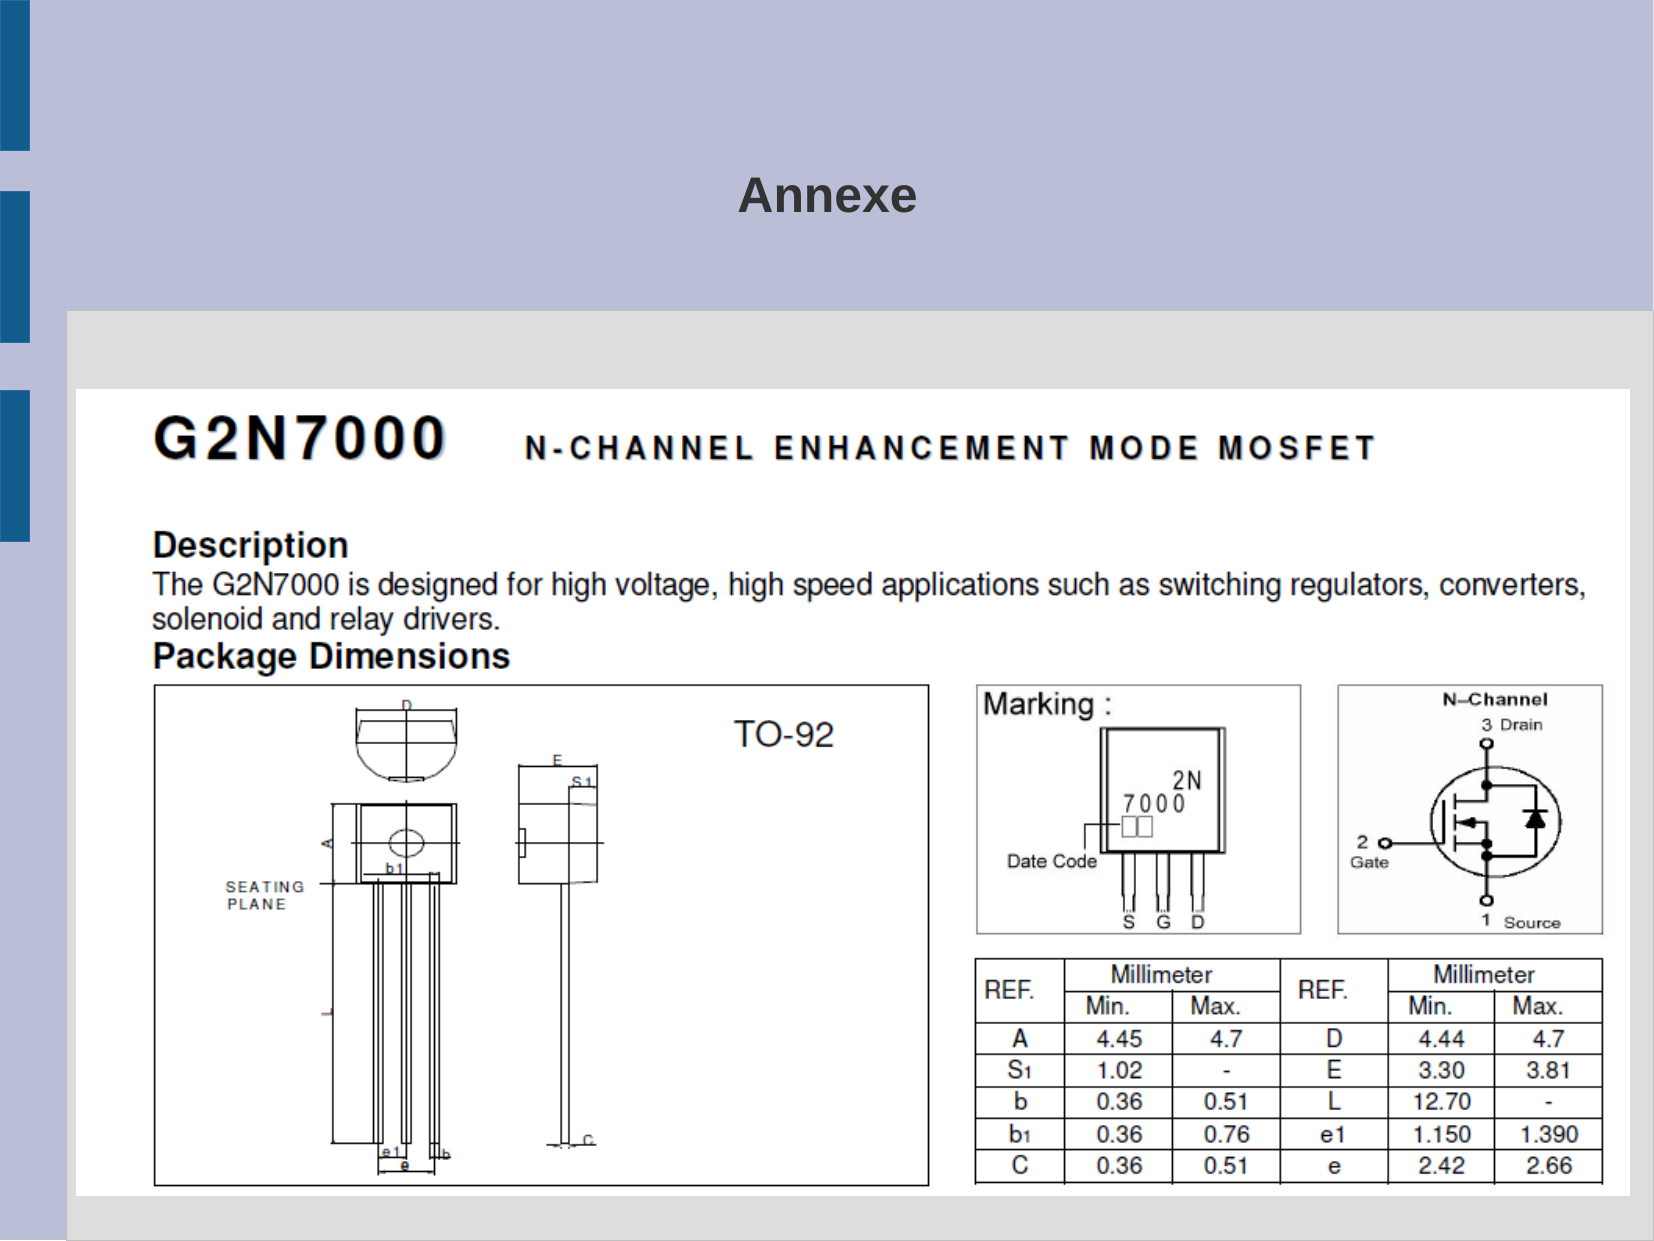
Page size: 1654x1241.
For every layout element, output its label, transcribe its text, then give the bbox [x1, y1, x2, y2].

picture [76, 389, 1630, 1197]
title Annexe [121, 91, 1534, 299]
